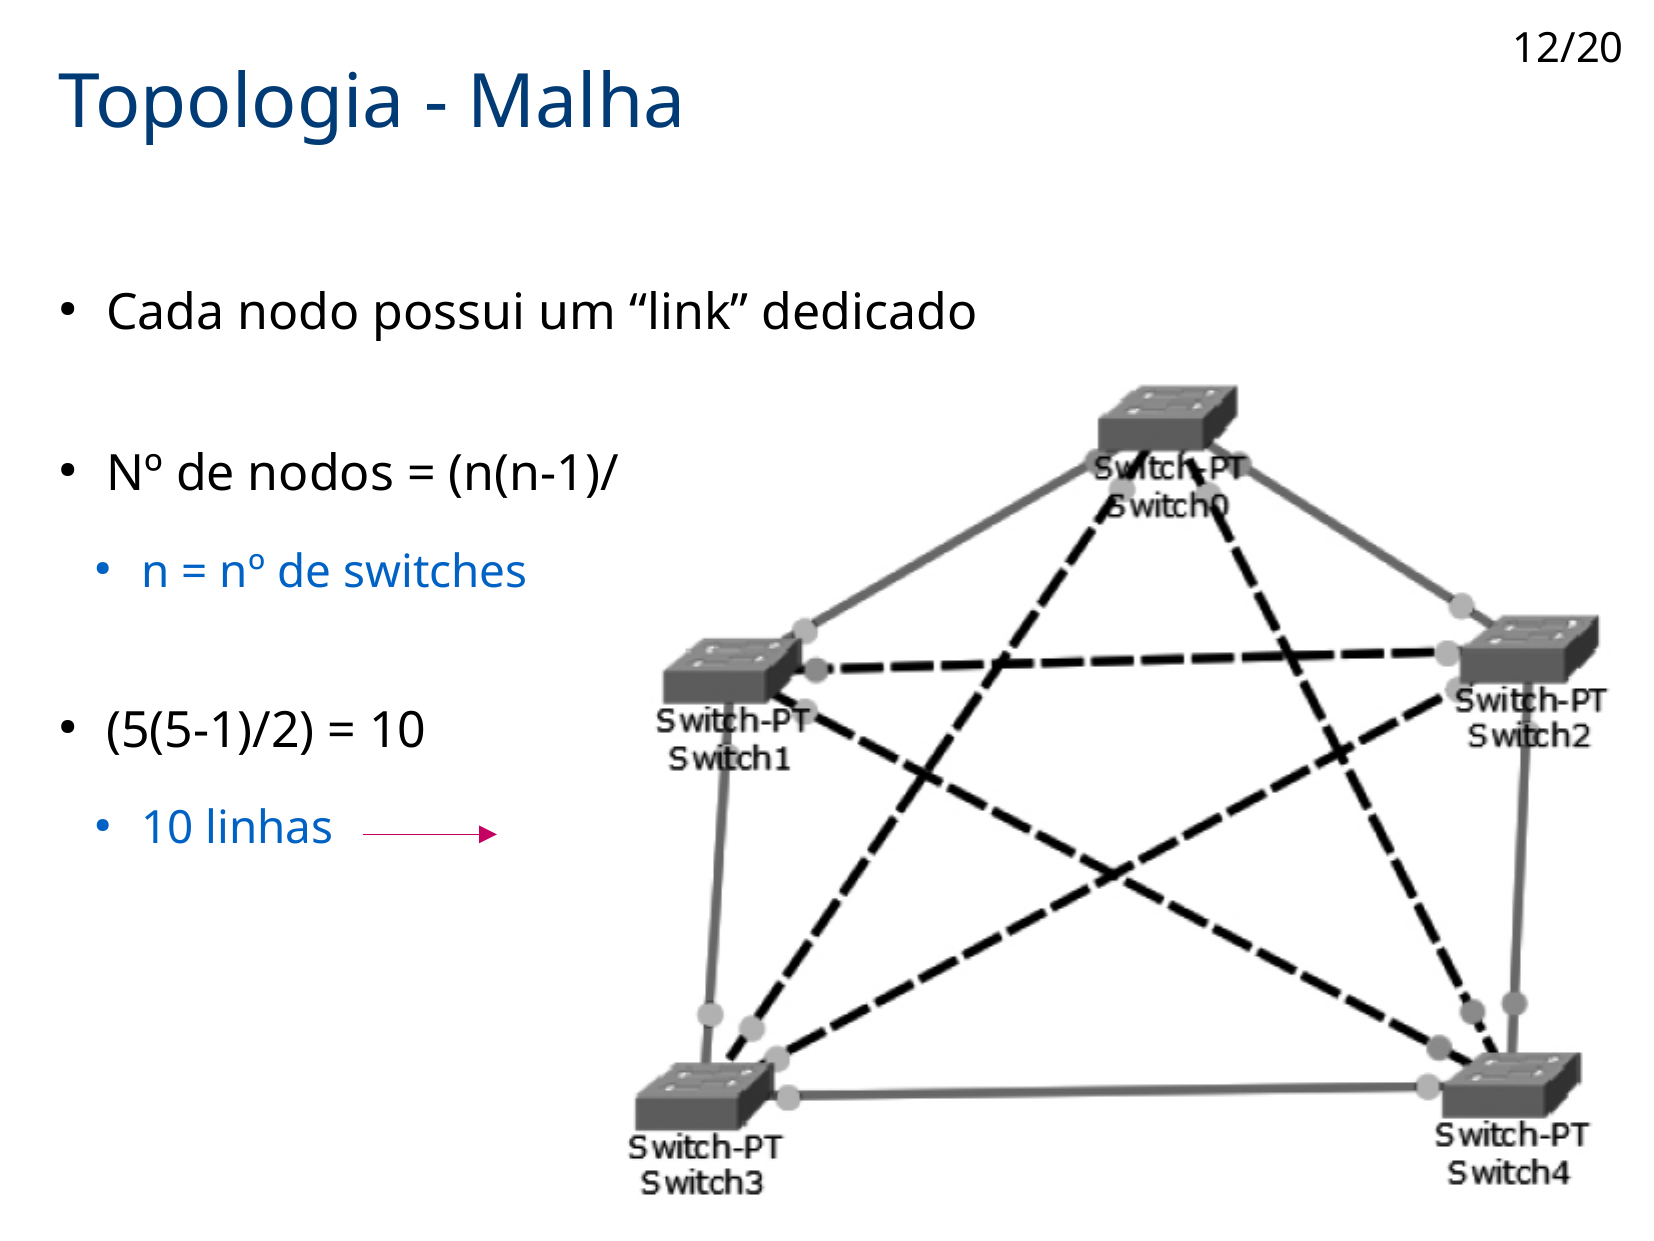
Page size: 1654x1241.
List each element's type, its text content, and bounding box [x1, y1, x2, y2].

picture [618, 371, 1625, 1211]
list Cada nodo possui um “link” dedicado Nº de nodos = (n(n-1)/2) n = nº de switches (5(5-1)/2) = 10 10 linhas [59, 265, 1625, 1211]
title Topologia - Malha [59, 47, 1625, 166]
